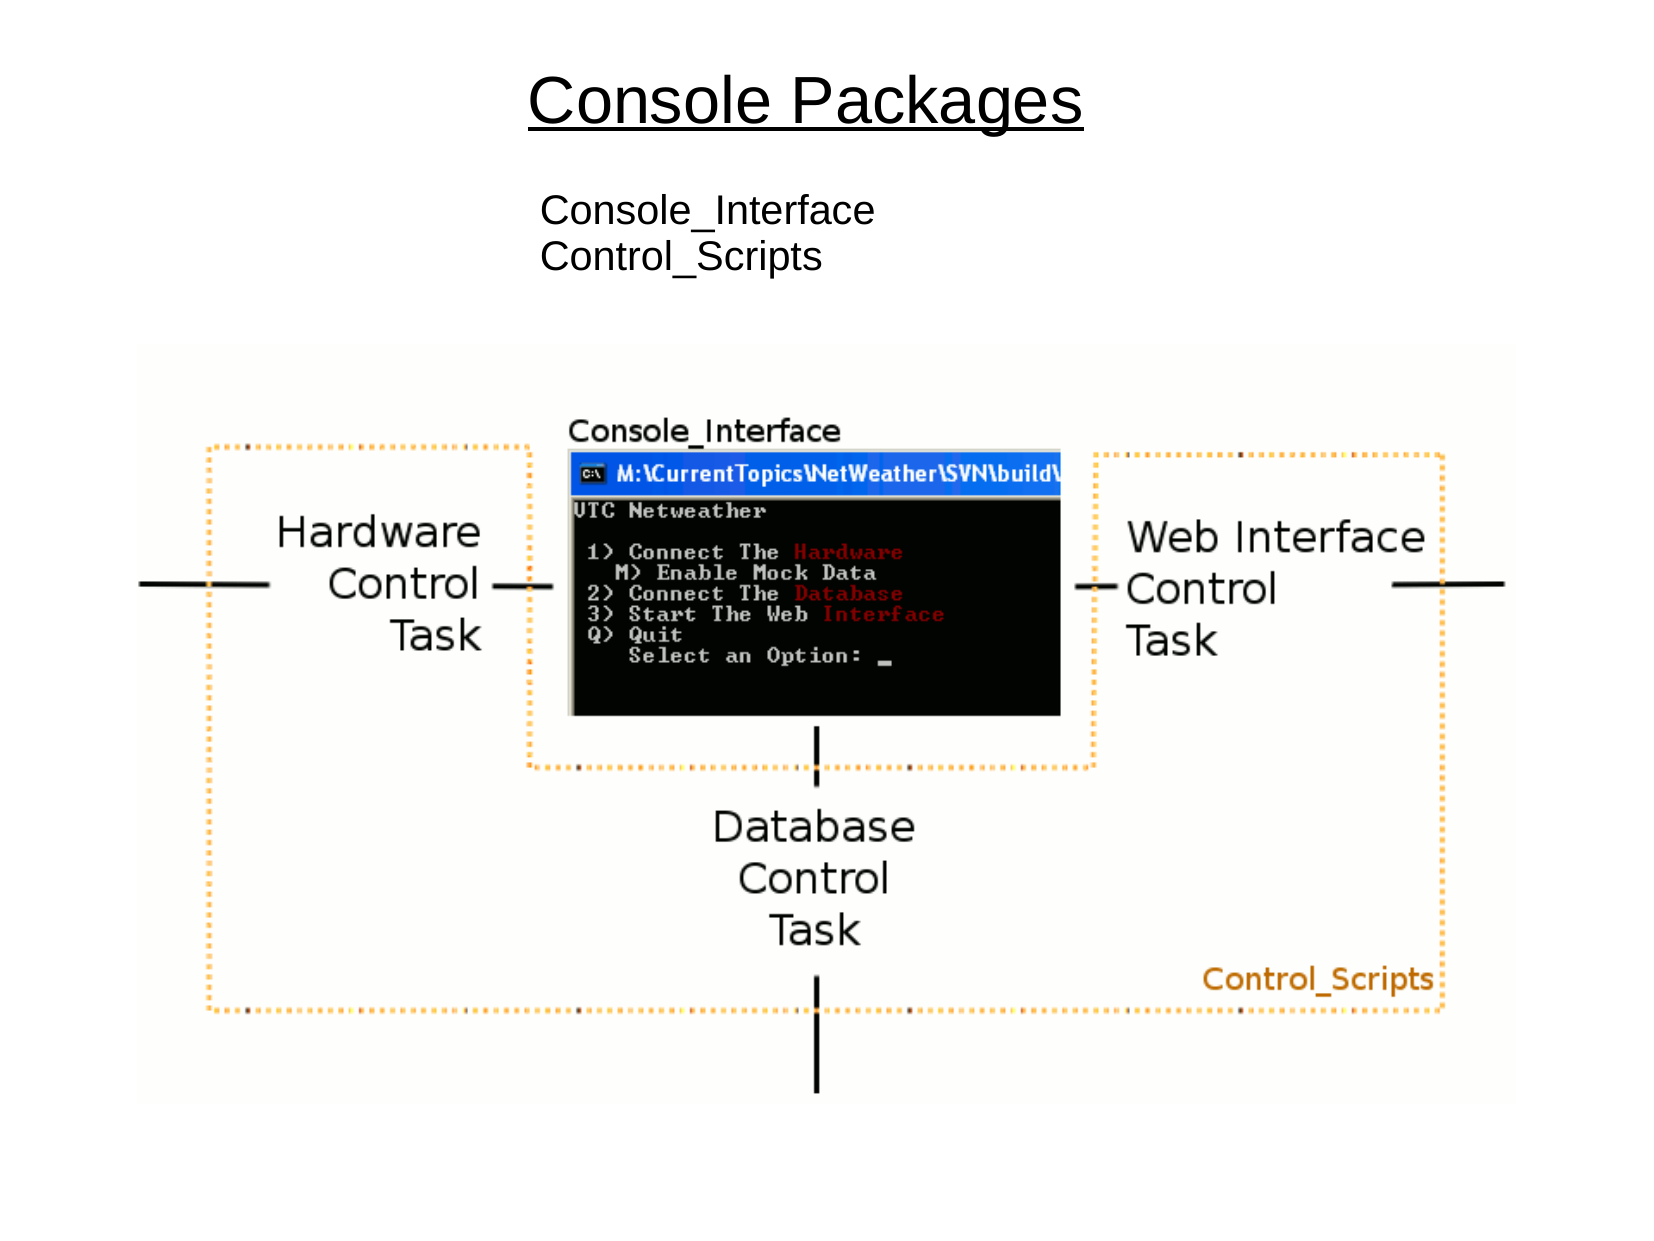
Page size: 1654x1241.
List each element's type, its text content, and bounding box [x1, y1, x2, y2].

text_box Console Packages [151, 55, 1461, 146]
picture [137, 344, 1516, 1105]
text_box Console_Interface Control_Scripts [525, 179, 891, 287]
